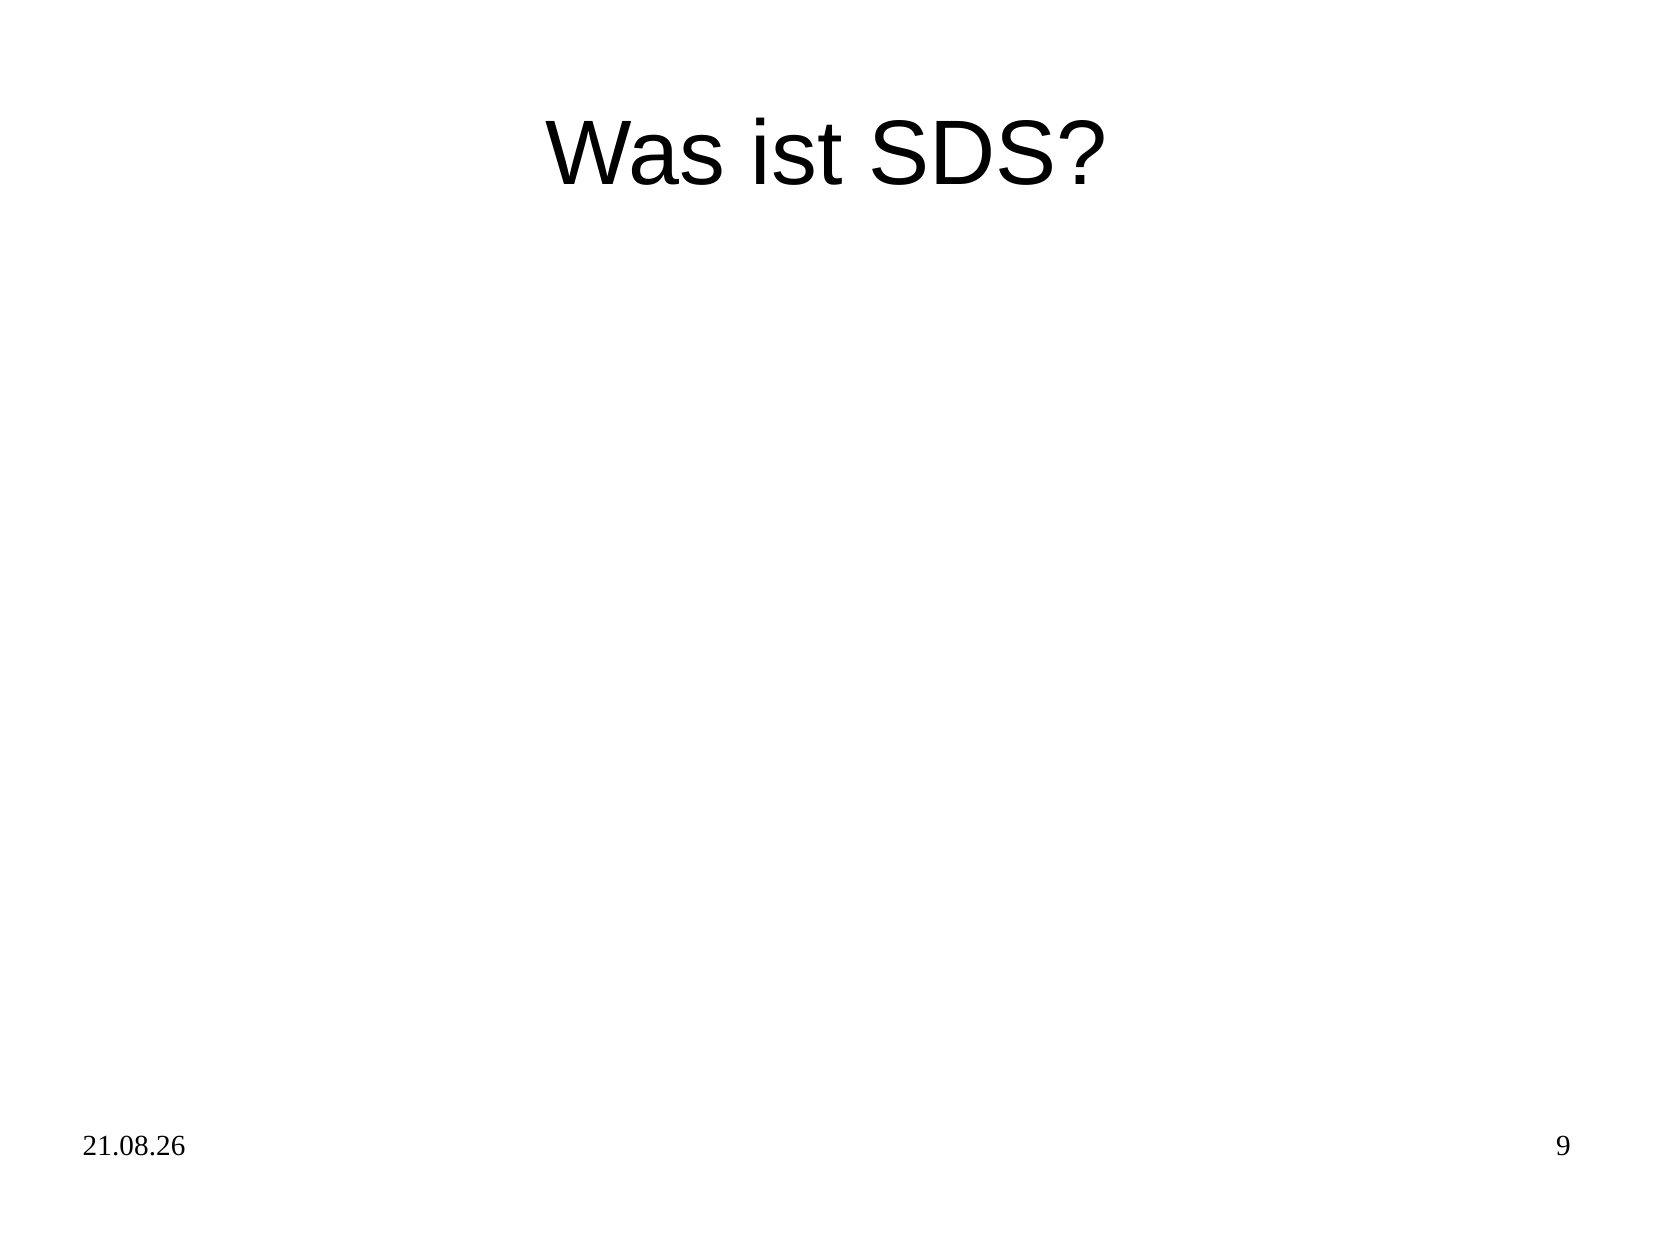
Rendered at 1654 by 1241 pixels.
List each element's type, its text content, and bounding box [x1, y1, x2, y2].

title Was ist SDS? [82, 49, 1571, 257]
